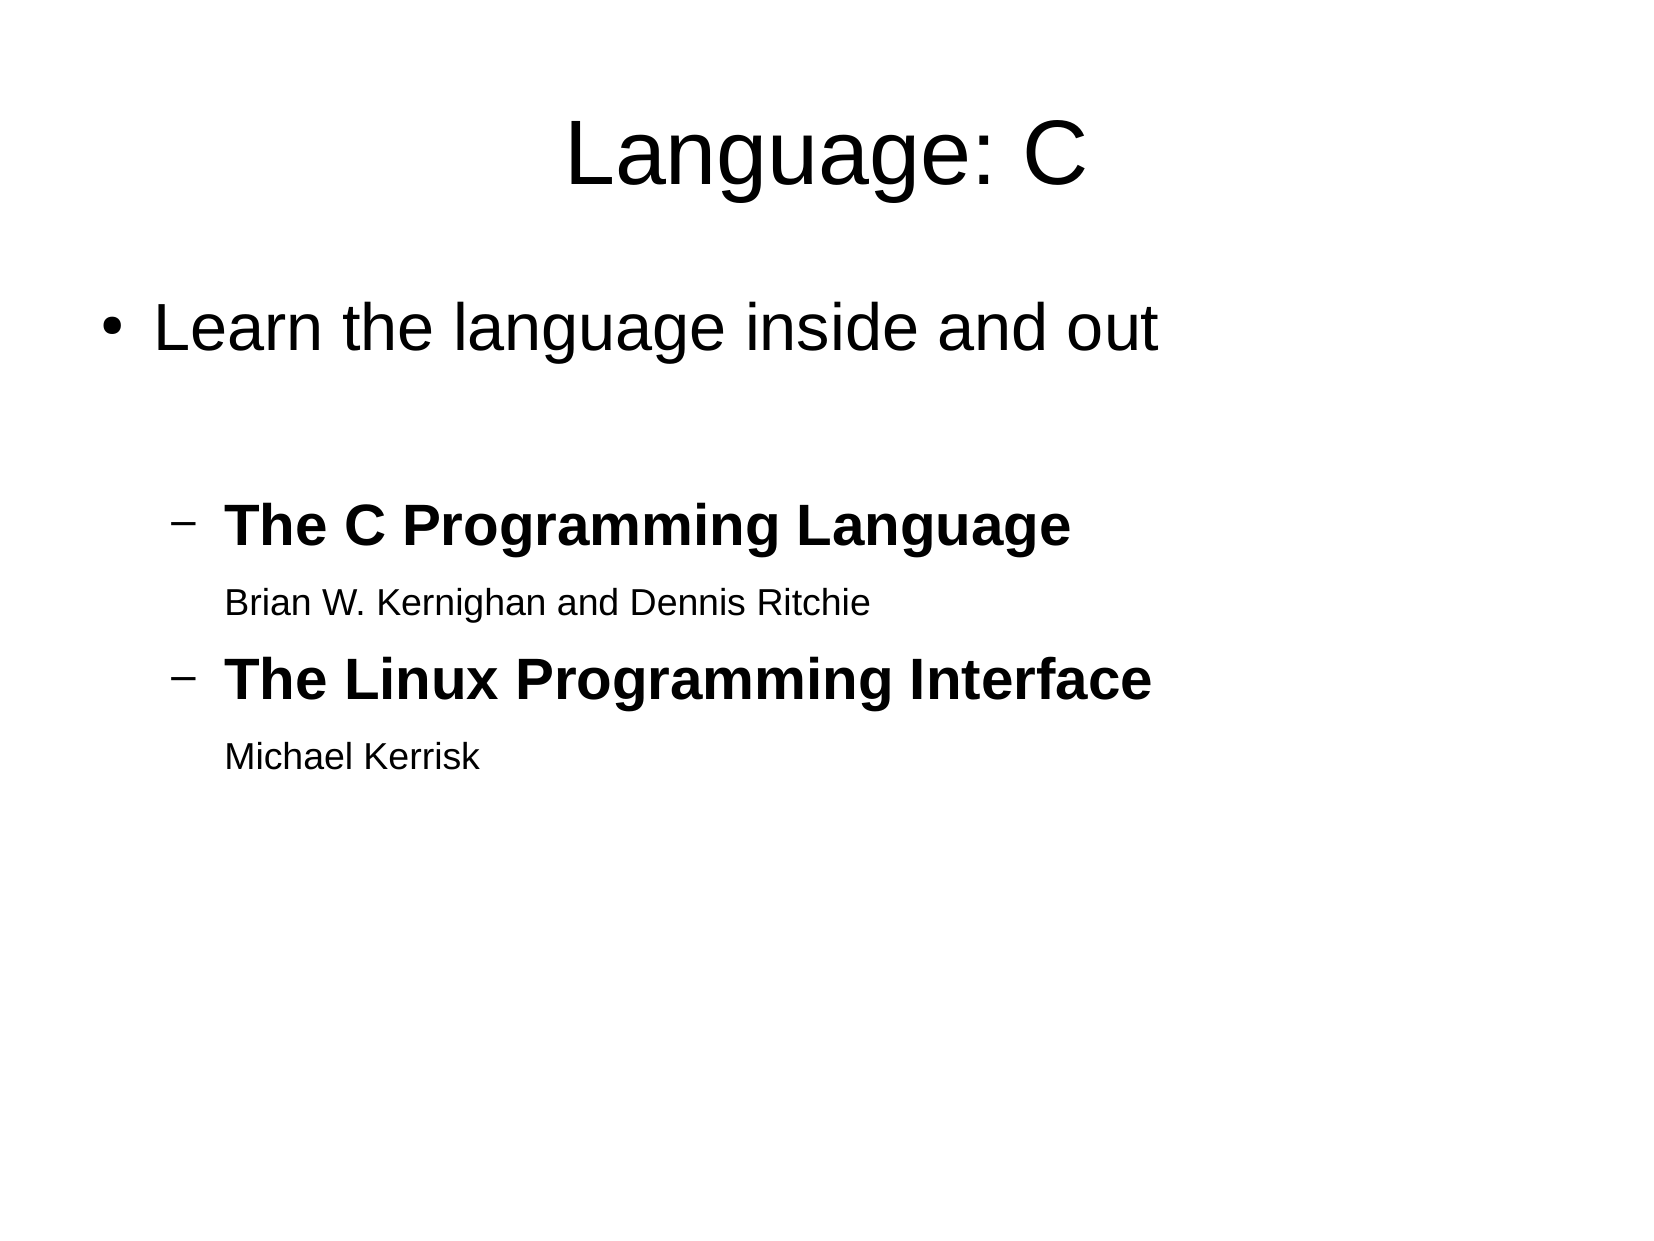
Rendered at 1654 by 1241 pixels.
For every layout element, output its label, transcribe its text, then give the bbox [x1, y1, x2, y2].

title Language: C [82, 49, 1571, 257]
list Learn the language inside and out The C Programming Language Brian W. Kernighan and Dennis Ritchie The Linux Programming Interface Michael Kerrisk [82, 290, 1571, 1010]
